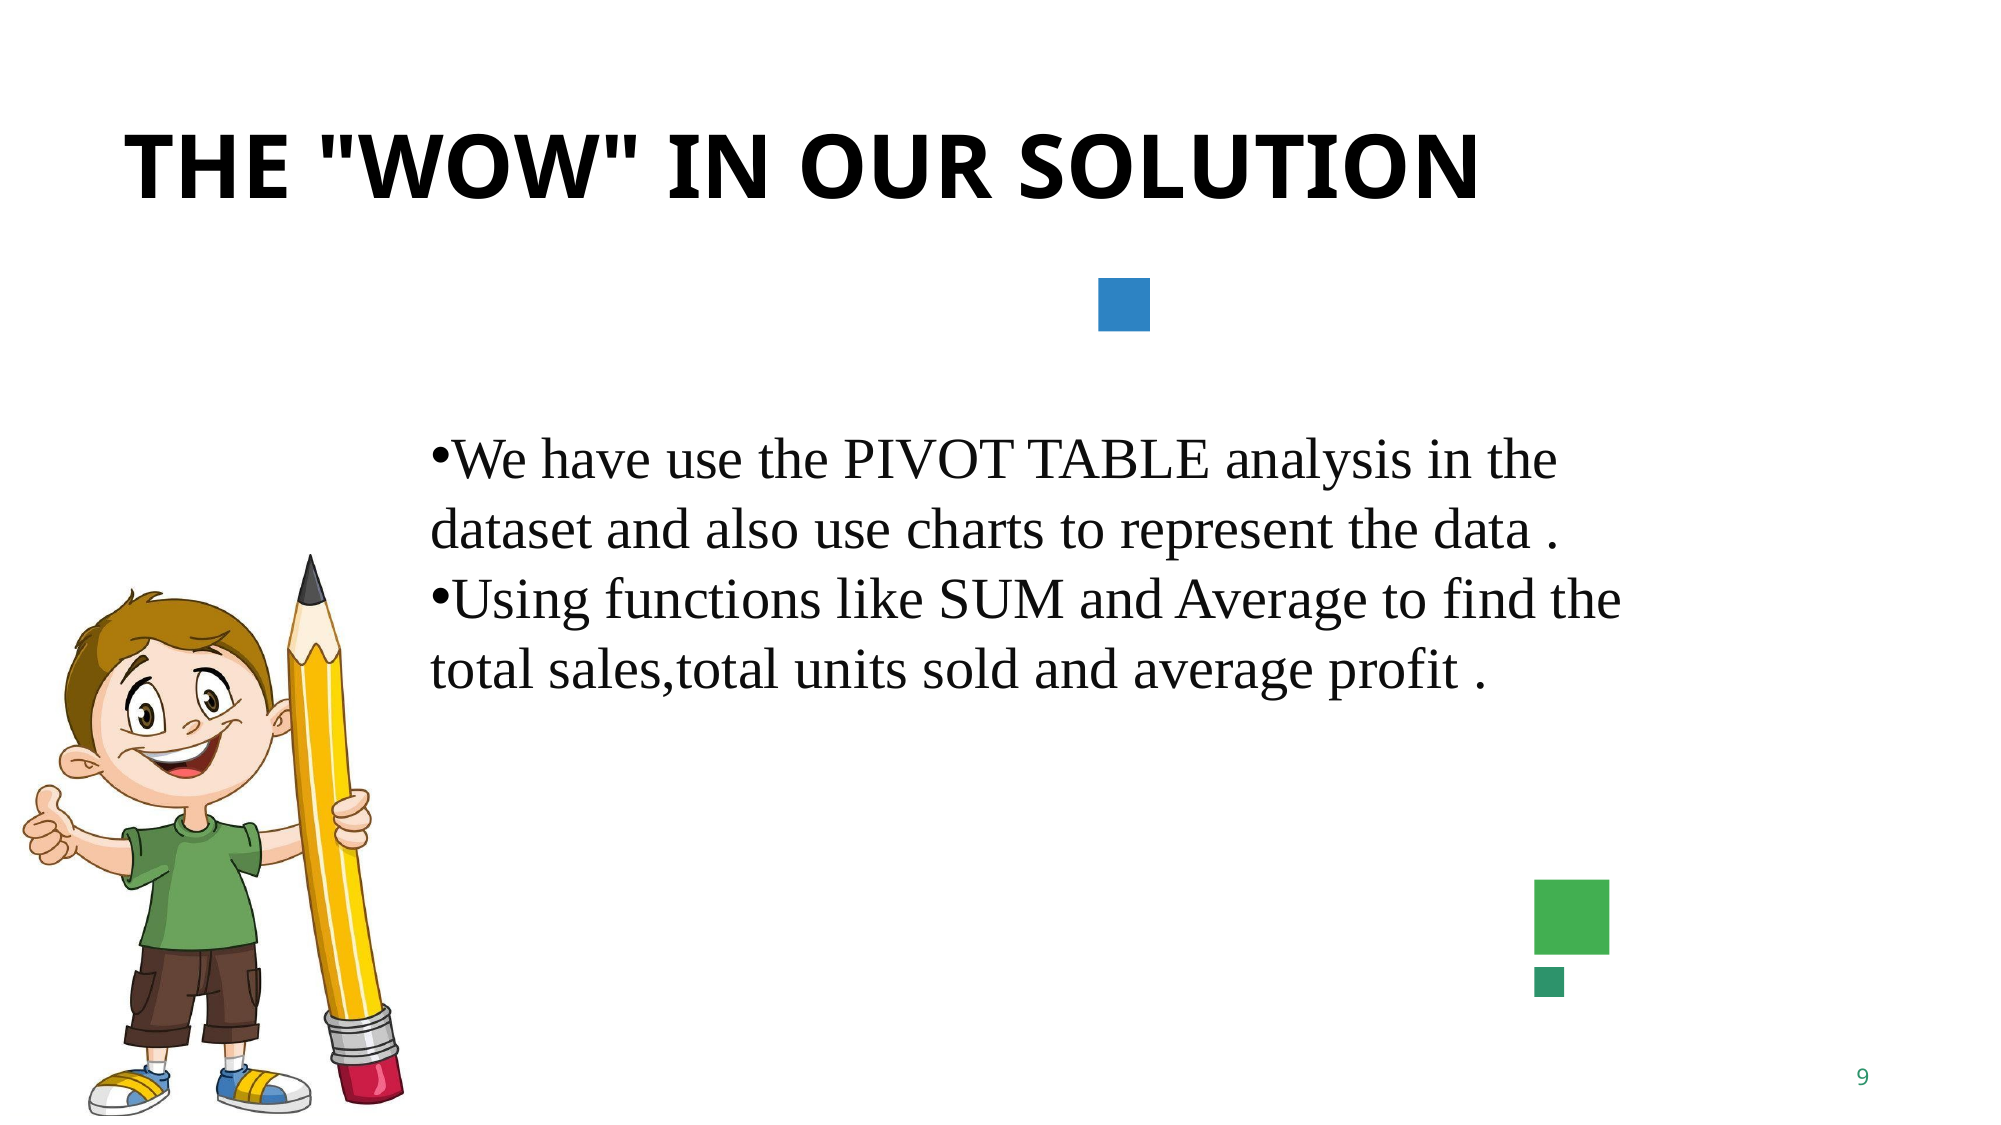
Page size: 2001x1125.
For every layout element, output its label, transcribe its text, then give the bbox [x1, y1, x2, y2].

text_box We have use the PIVOT TABLE analysis in the dataset and also use charts to represent the data . Using functions like SUM and Average to find the total sales,total units sold and average profit . [415, 412, 1644, 828]
text_box [1098, 278, 1150, 332]
title THE "WOW" IN OUR SOLUTION [121, 107, 1513, 218]
text_box [1534, 879, 1610, 955]
picture [10, 554, 416, 1116]
text_box [1534, 967, 1565, 997]
text_box 9 [1849, 1061, 1888, 1094]
